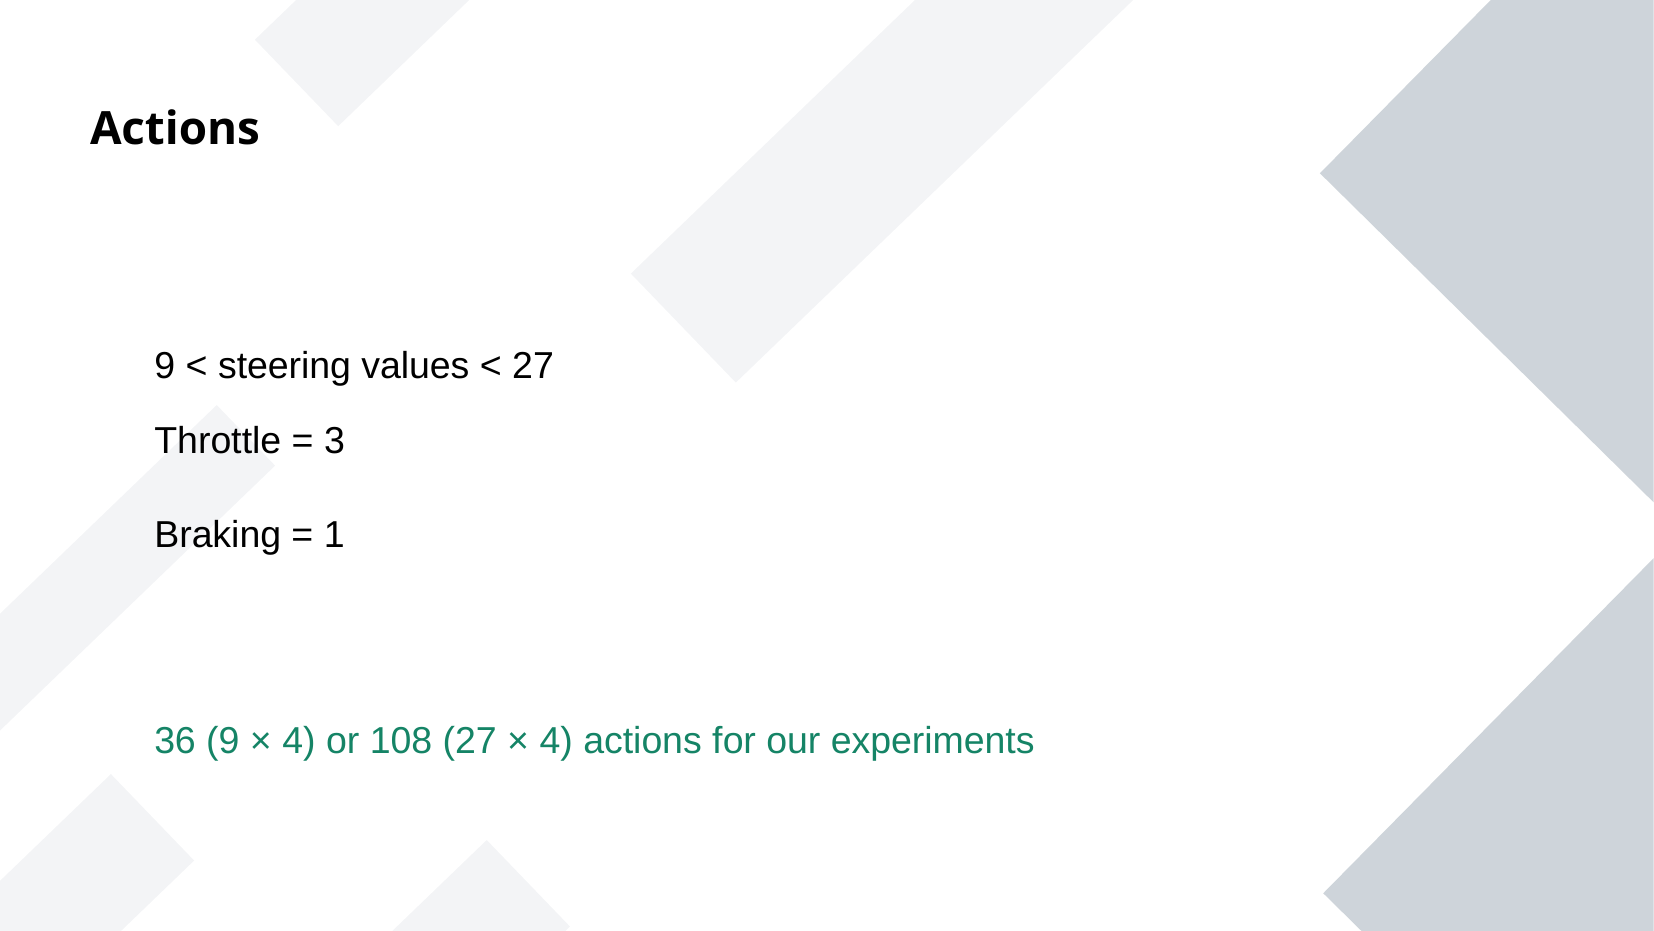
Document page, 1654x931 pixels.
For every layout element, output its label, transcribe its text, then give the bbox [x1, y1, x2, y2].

text_box Actions [75, 88, 1418, 263]
text_box Braking = 1 [139, 505, 1051, 563]
text_box Throttle = 3 [139, 412, 1051, 470]
text_box 9 < steering values < 27 [139, 337, 1051, 395]
text_box 36 (9 × 4) or 108 (27 × 4) actions for our experiments [139, 712, 1051, 770]
